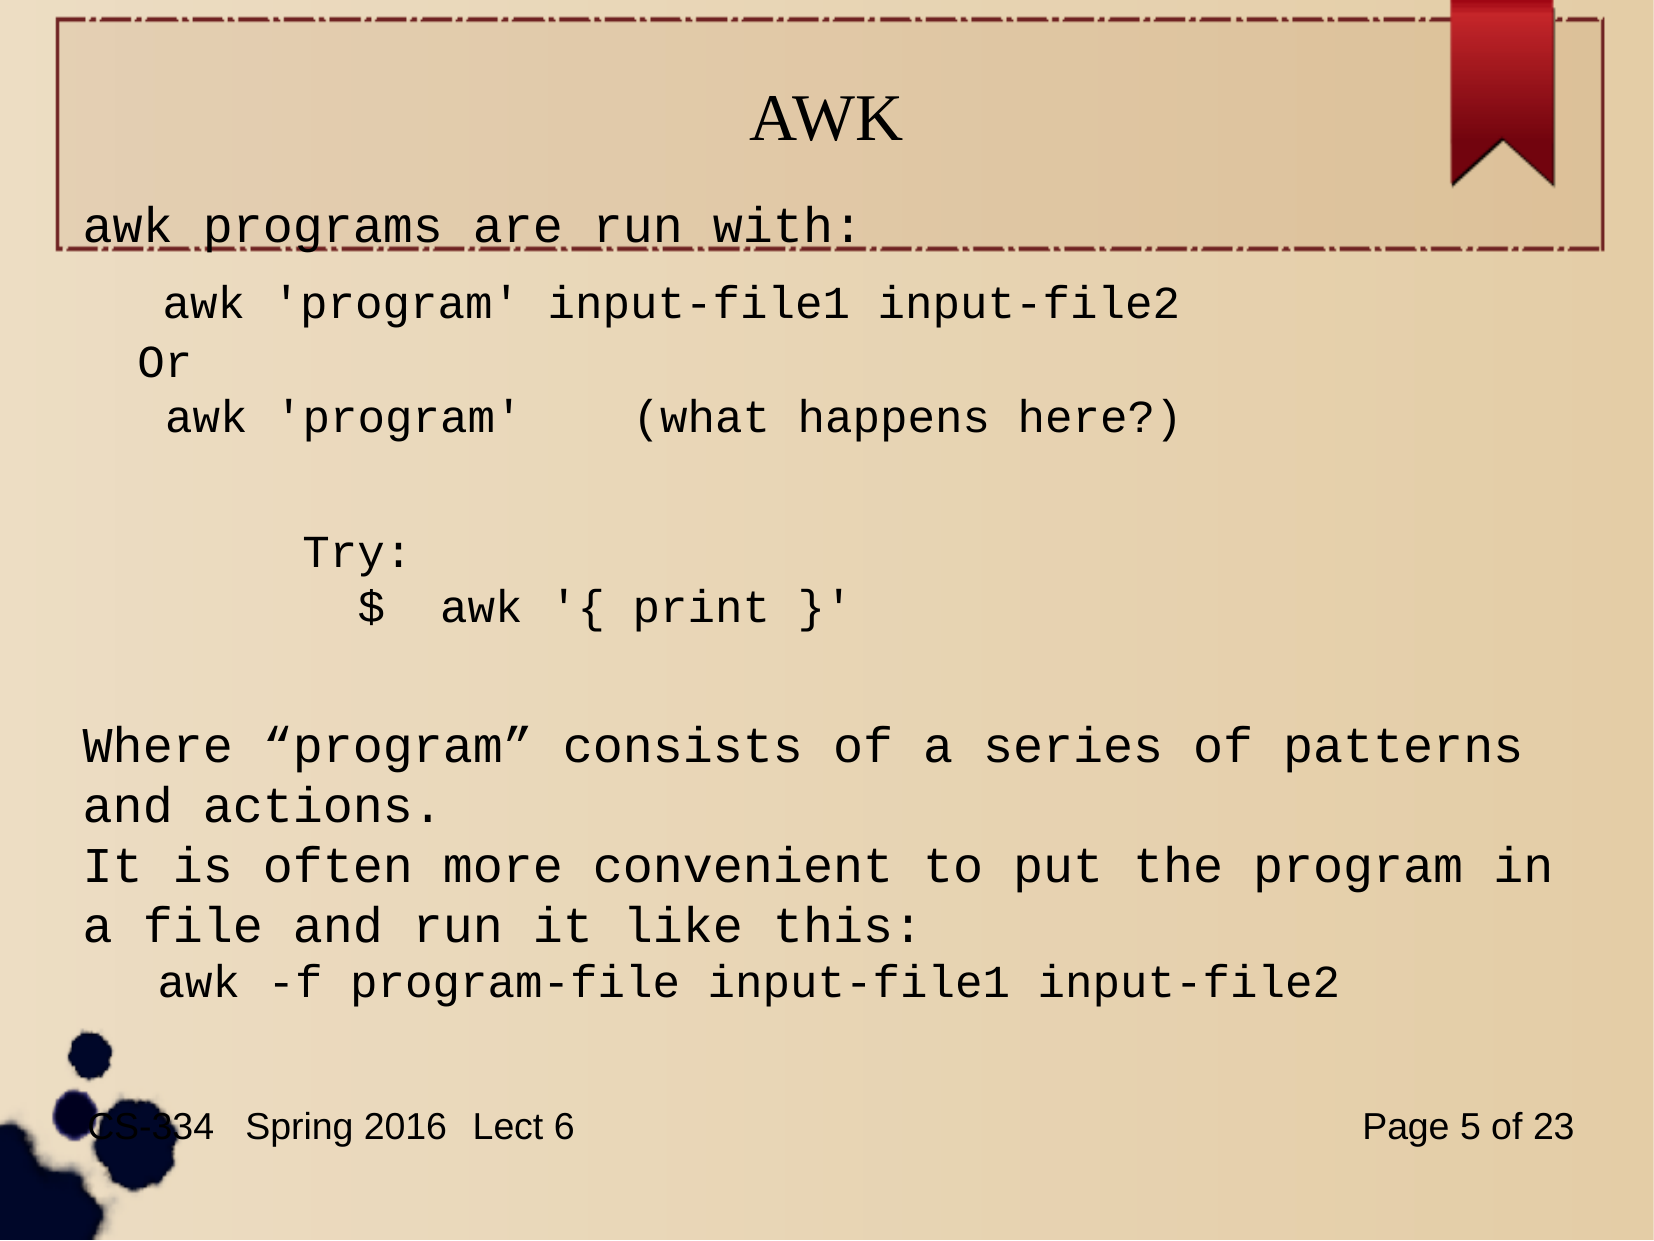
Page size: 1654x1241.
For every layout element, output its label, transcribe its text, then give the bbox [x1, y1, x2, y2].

text_box CS-334 Spring 2016 Lect 6 Page <number> of 23 [6, 1095, 1654, 1165]
text_box AWK [82, 47, 1571, 79]
picture [0, 0, 1654, 1240]
text_box awk programs are run with: awk 'program' input-file1 input-file2 Or awk 'program' (what happens here?) Try: $ awk '{ print }' Where “program” consists of a series of patterns and actions. It is often more convenient to put the program in a file and run it like this: awk -f program-file input-file1 input-file2 [82, 79, 1571, 1095]
